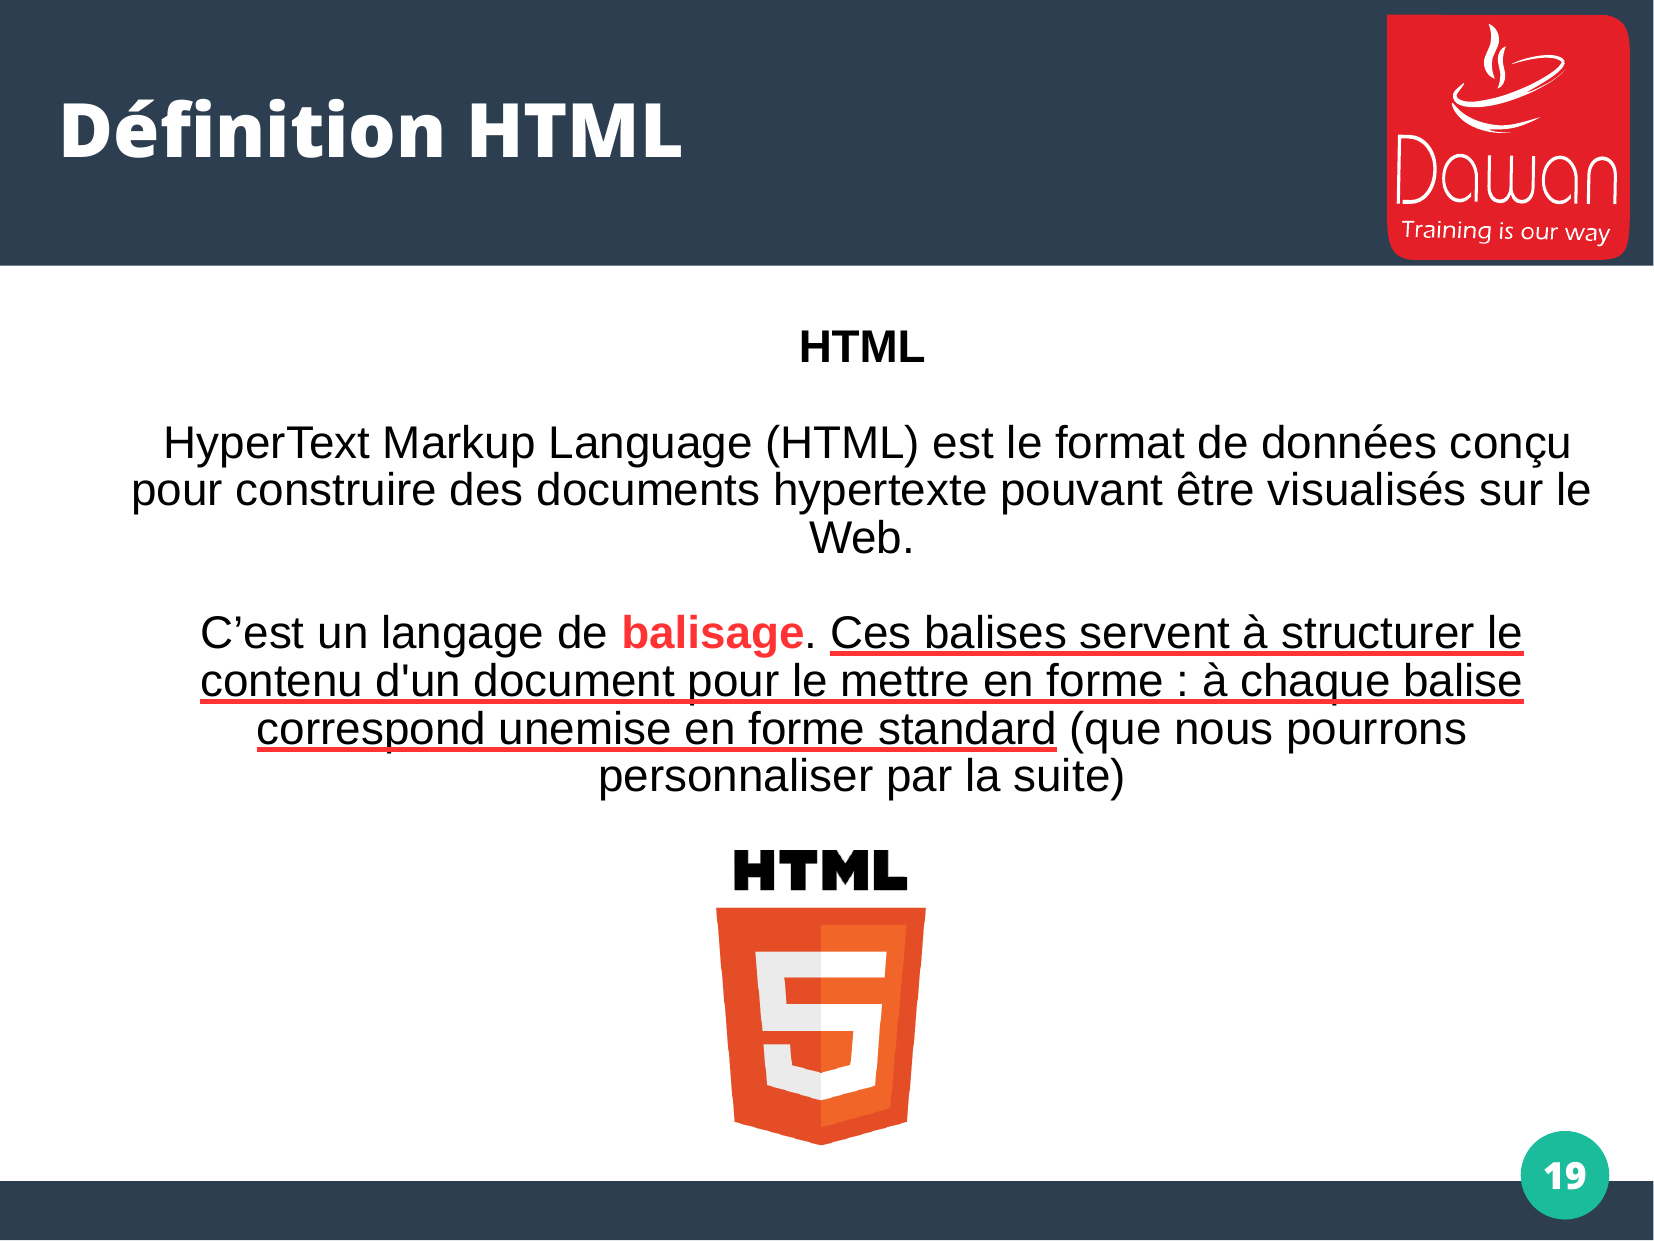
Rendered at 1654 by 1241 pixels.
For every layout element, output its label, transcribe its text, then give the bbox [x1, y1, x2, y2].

picture [673, 850, 969, 1146]
list HTML HyperText Markup Language (HTML) est le format de données conçu pour construire des documents hypertexte pouvant être visualisés sur le Web. C’est un langage de balisage. Ces balises servent à structurer le contenu d'un document pour le mettre en forme : à chaque balise correspond unemise en forme standard (que nous pourrons personnaliser par la suite) [59, 324, 1595, 1152]
picture [1387, 14, 1630, 260]
title Définition HTML [59, 49, 1387, 207]
